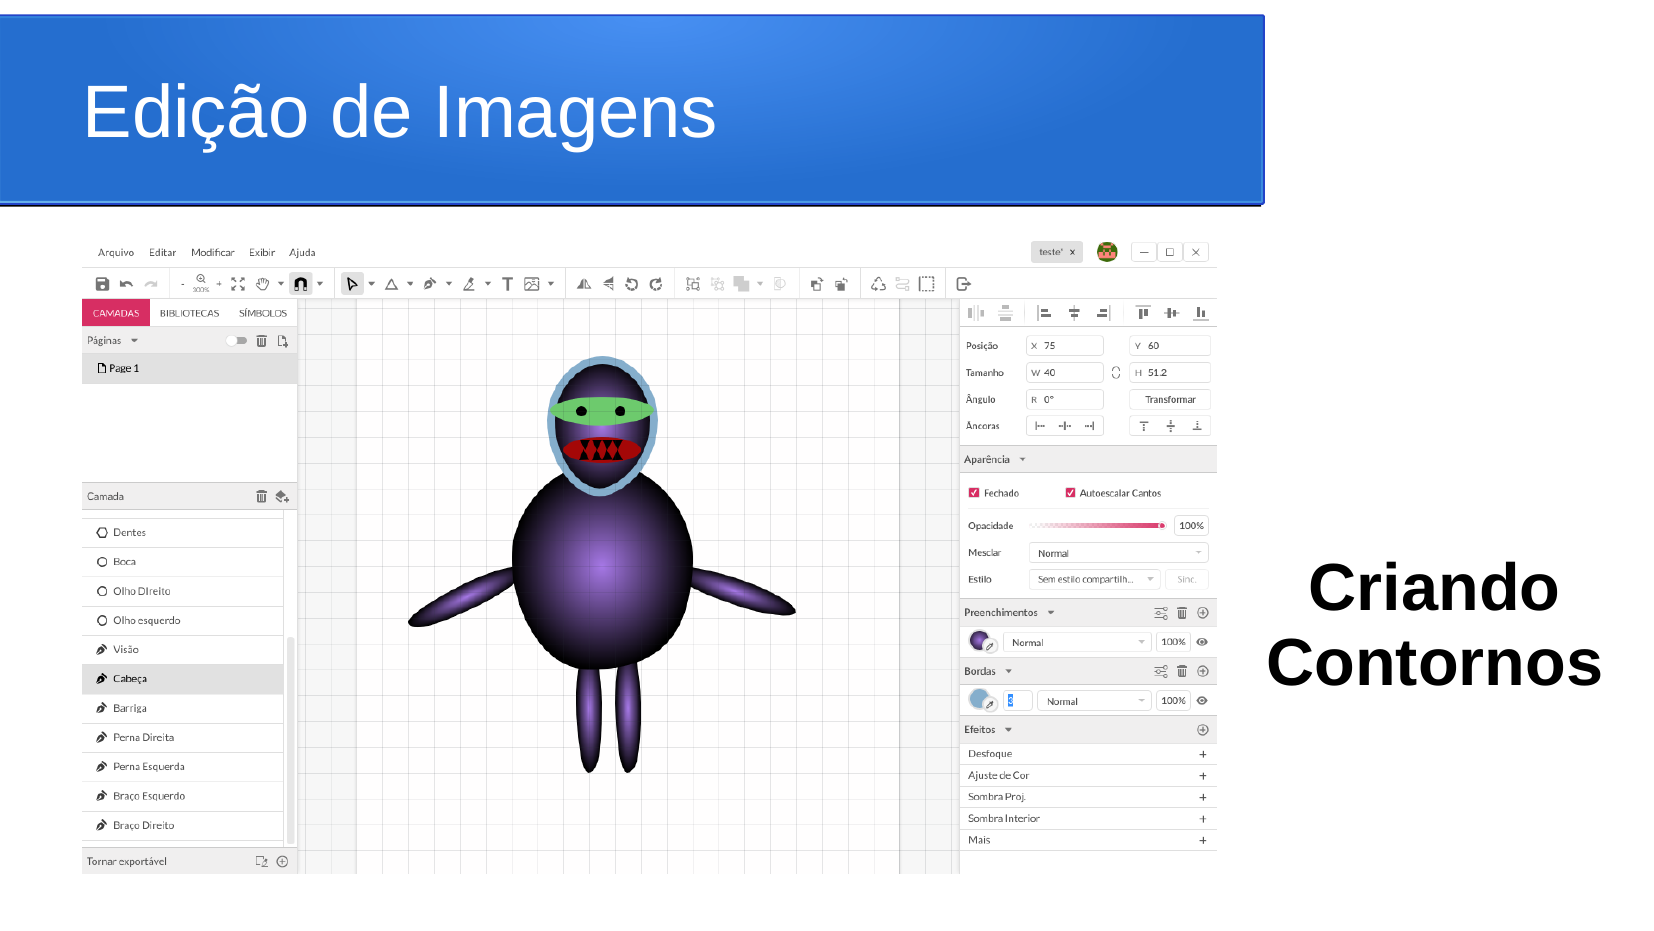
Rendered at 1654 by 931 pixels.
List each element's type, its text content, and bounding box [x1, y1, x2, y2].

subtitle Criando Contornos [1217, 513, 1654, 737]
title Edição de Imagens [82, 35, 1235, 189]
picture [82, 236, 1217, 875]
